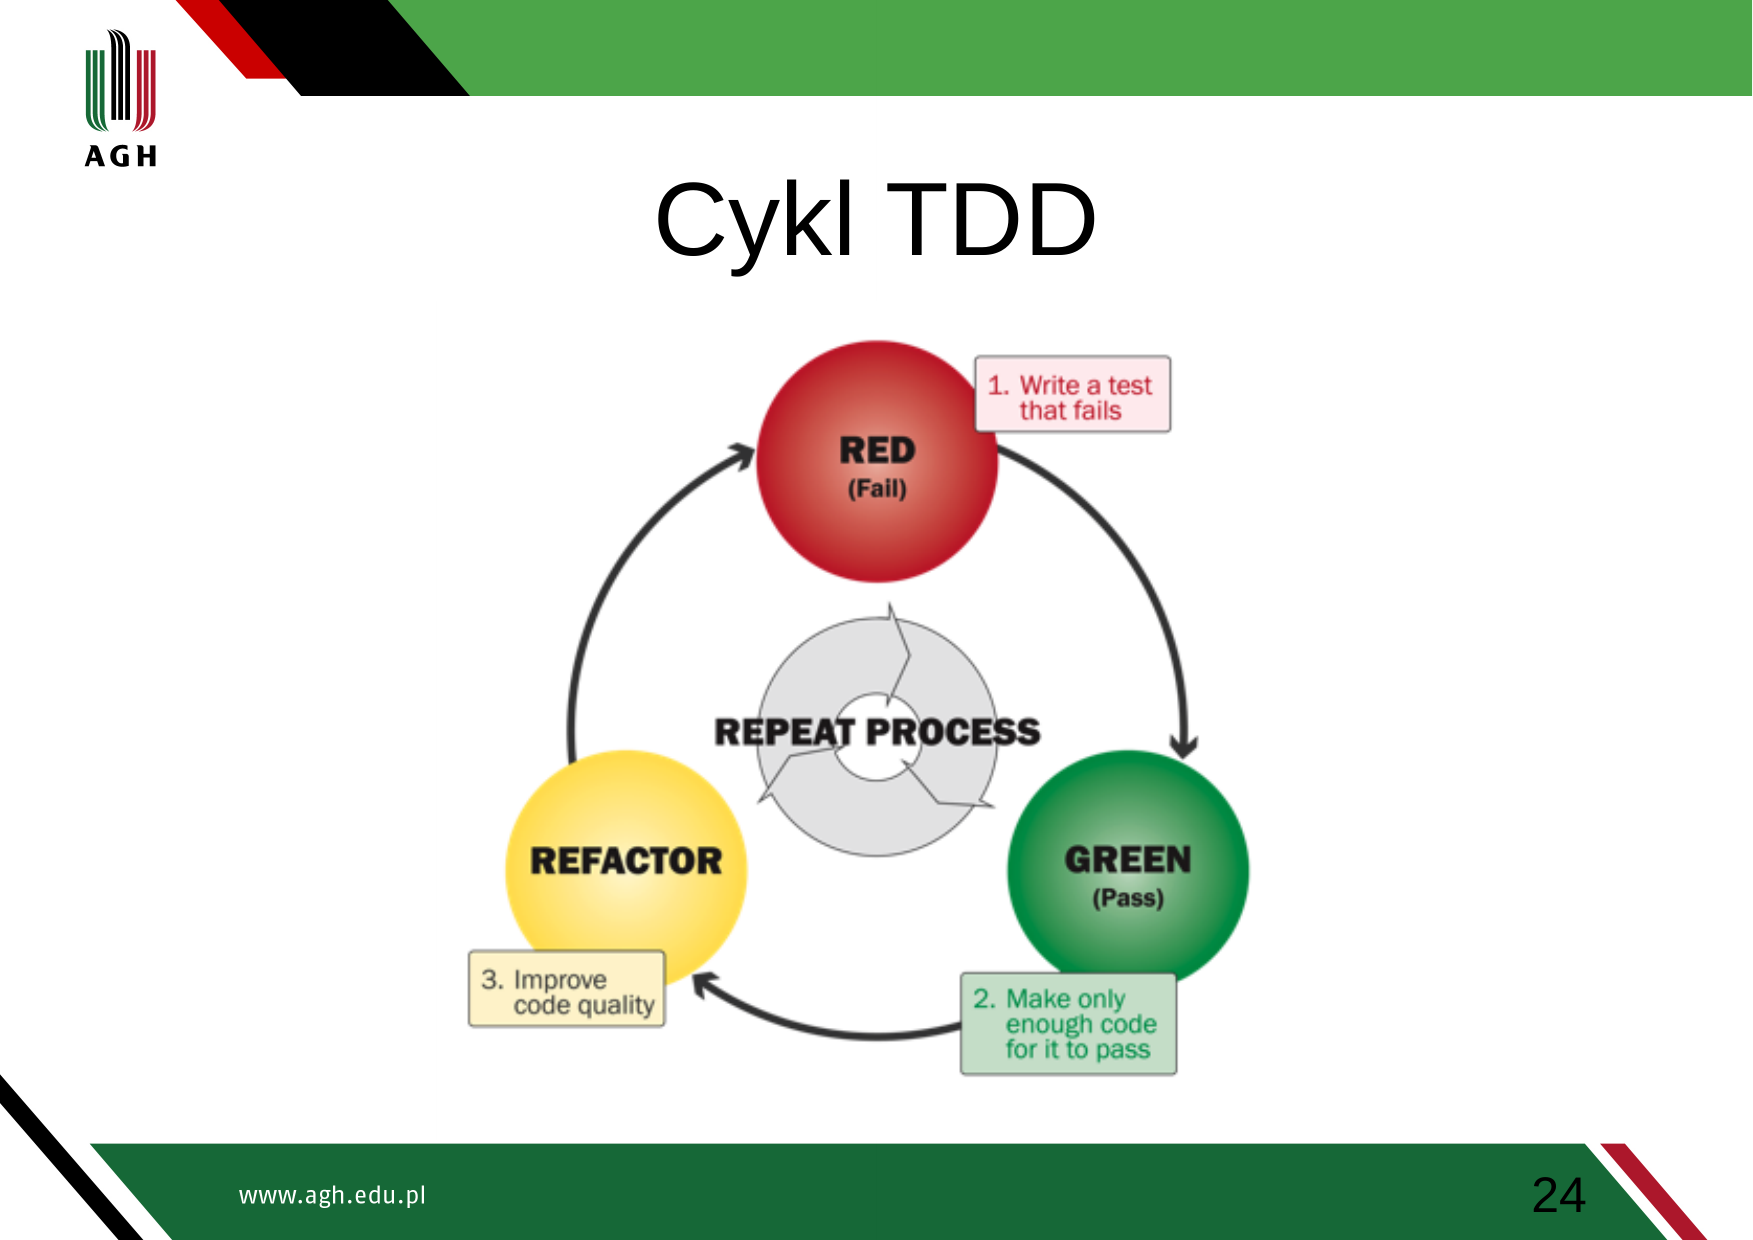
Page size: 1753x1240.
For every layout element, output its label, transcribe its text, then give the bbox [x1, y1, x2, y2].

title Cykl TDD [131, 110, 1622, 317]
picture [0, 0, 1753, 1240]
